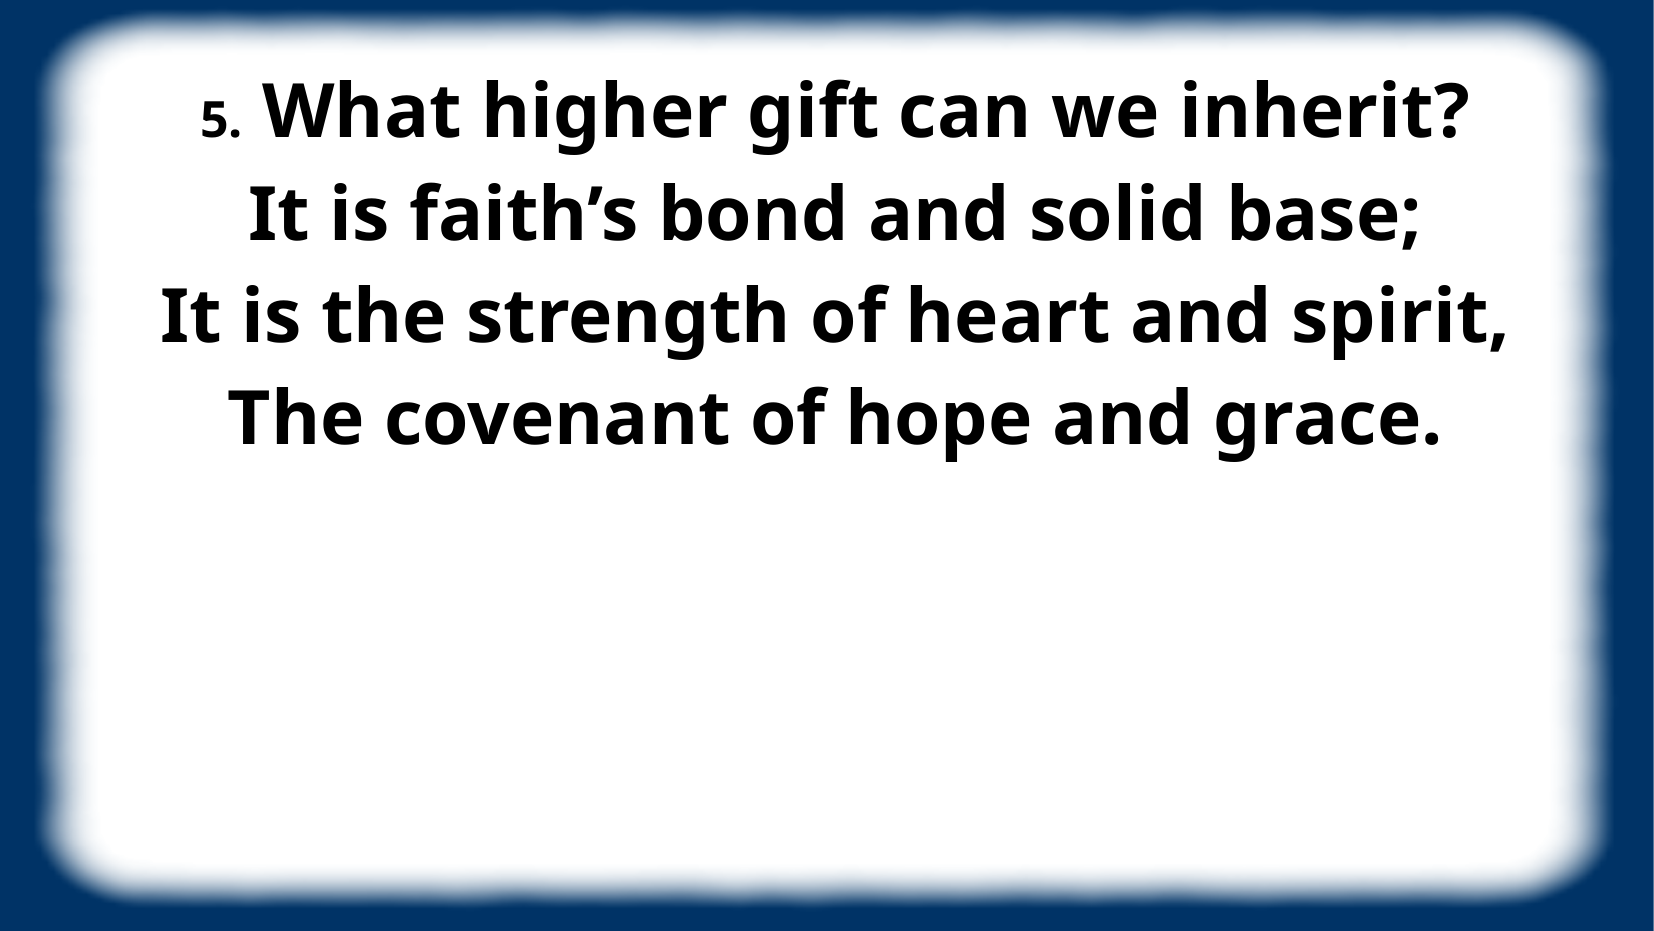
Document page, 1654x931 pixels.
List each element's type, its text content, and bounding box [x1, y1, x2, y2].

text_box 5. What higher gift can we inherit? It is faith’s bond and solid base; It is the strength of heart and spirit, The covenant of hope and grace. [106, 50, 1547, 470]
picture [0, 0, 1654, 931]
